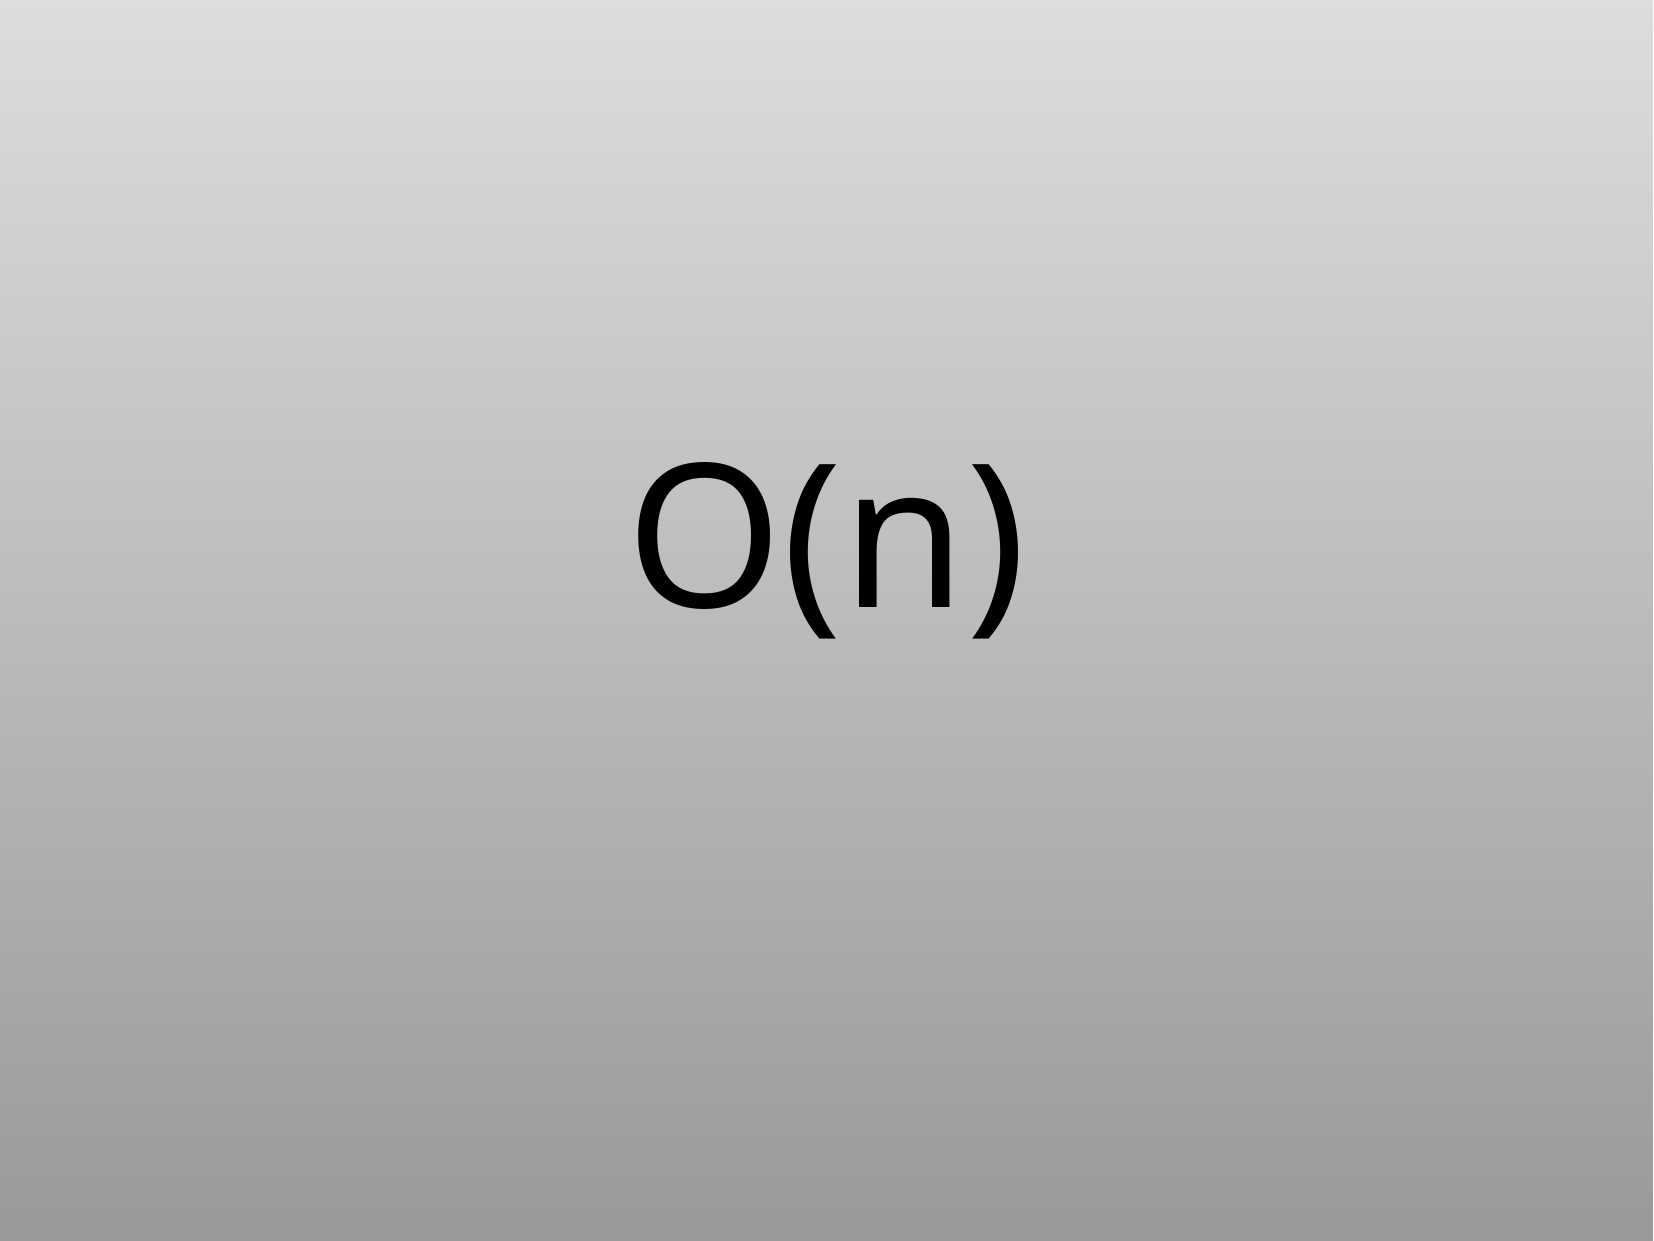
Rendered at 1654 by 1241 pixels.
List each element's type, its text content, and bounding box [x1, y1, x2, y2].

subtitle O(n) [82, 49, 1571, 1010]
